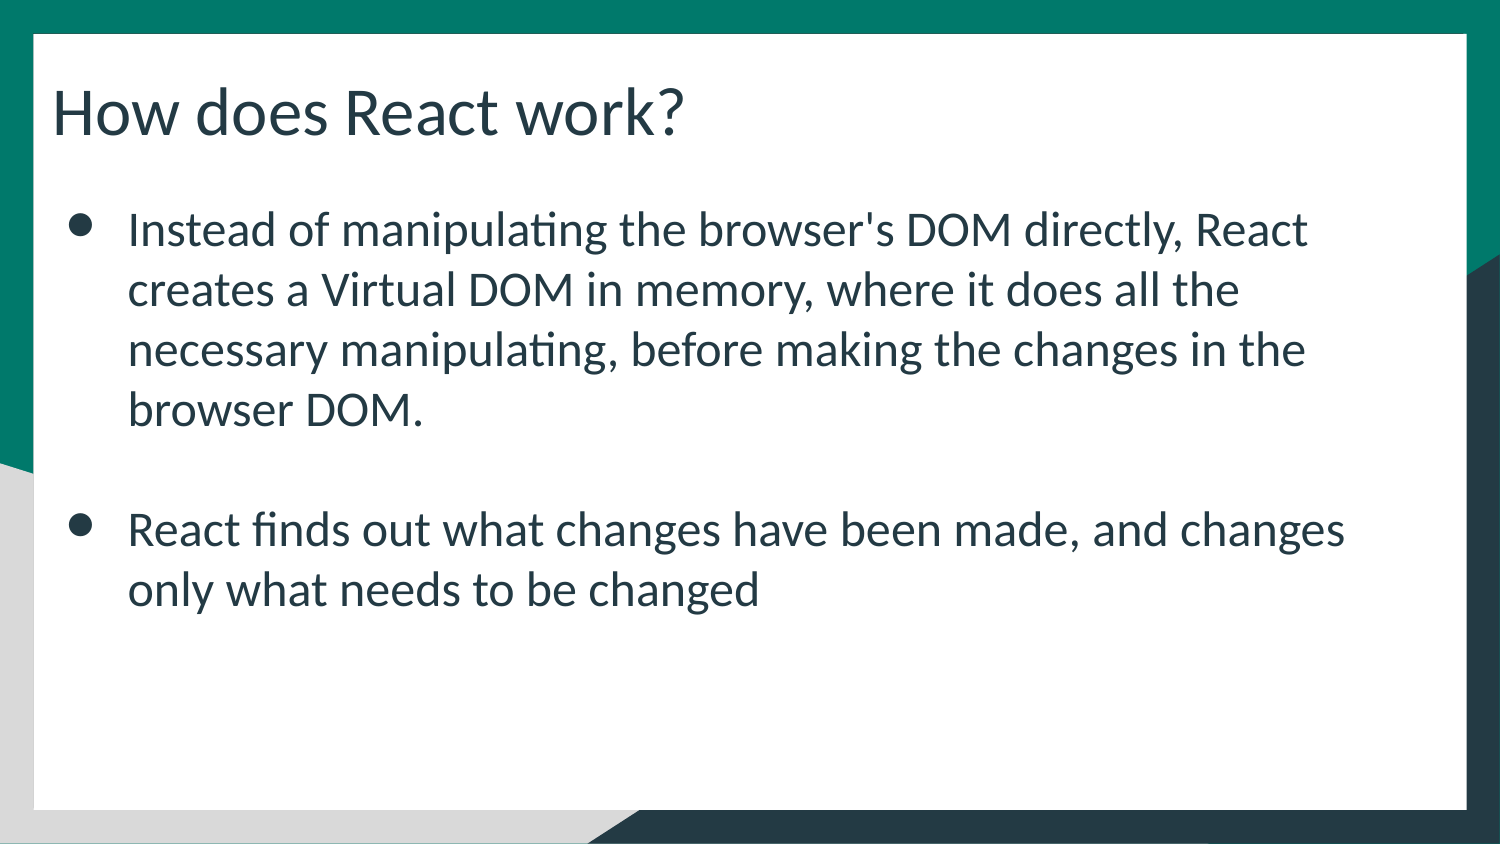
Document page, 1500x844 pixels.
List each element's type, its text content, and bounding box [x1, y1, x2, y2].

text_box How does React work? Instead of manipulating the browser's DOM directly, React creates a Virtual DOM in memory, where it does all the necessary manipulating, before making the changes in the browser DOM. React finds out what changes have been made, and changes only what needs to be changed [37, 51, 1447, 783]
